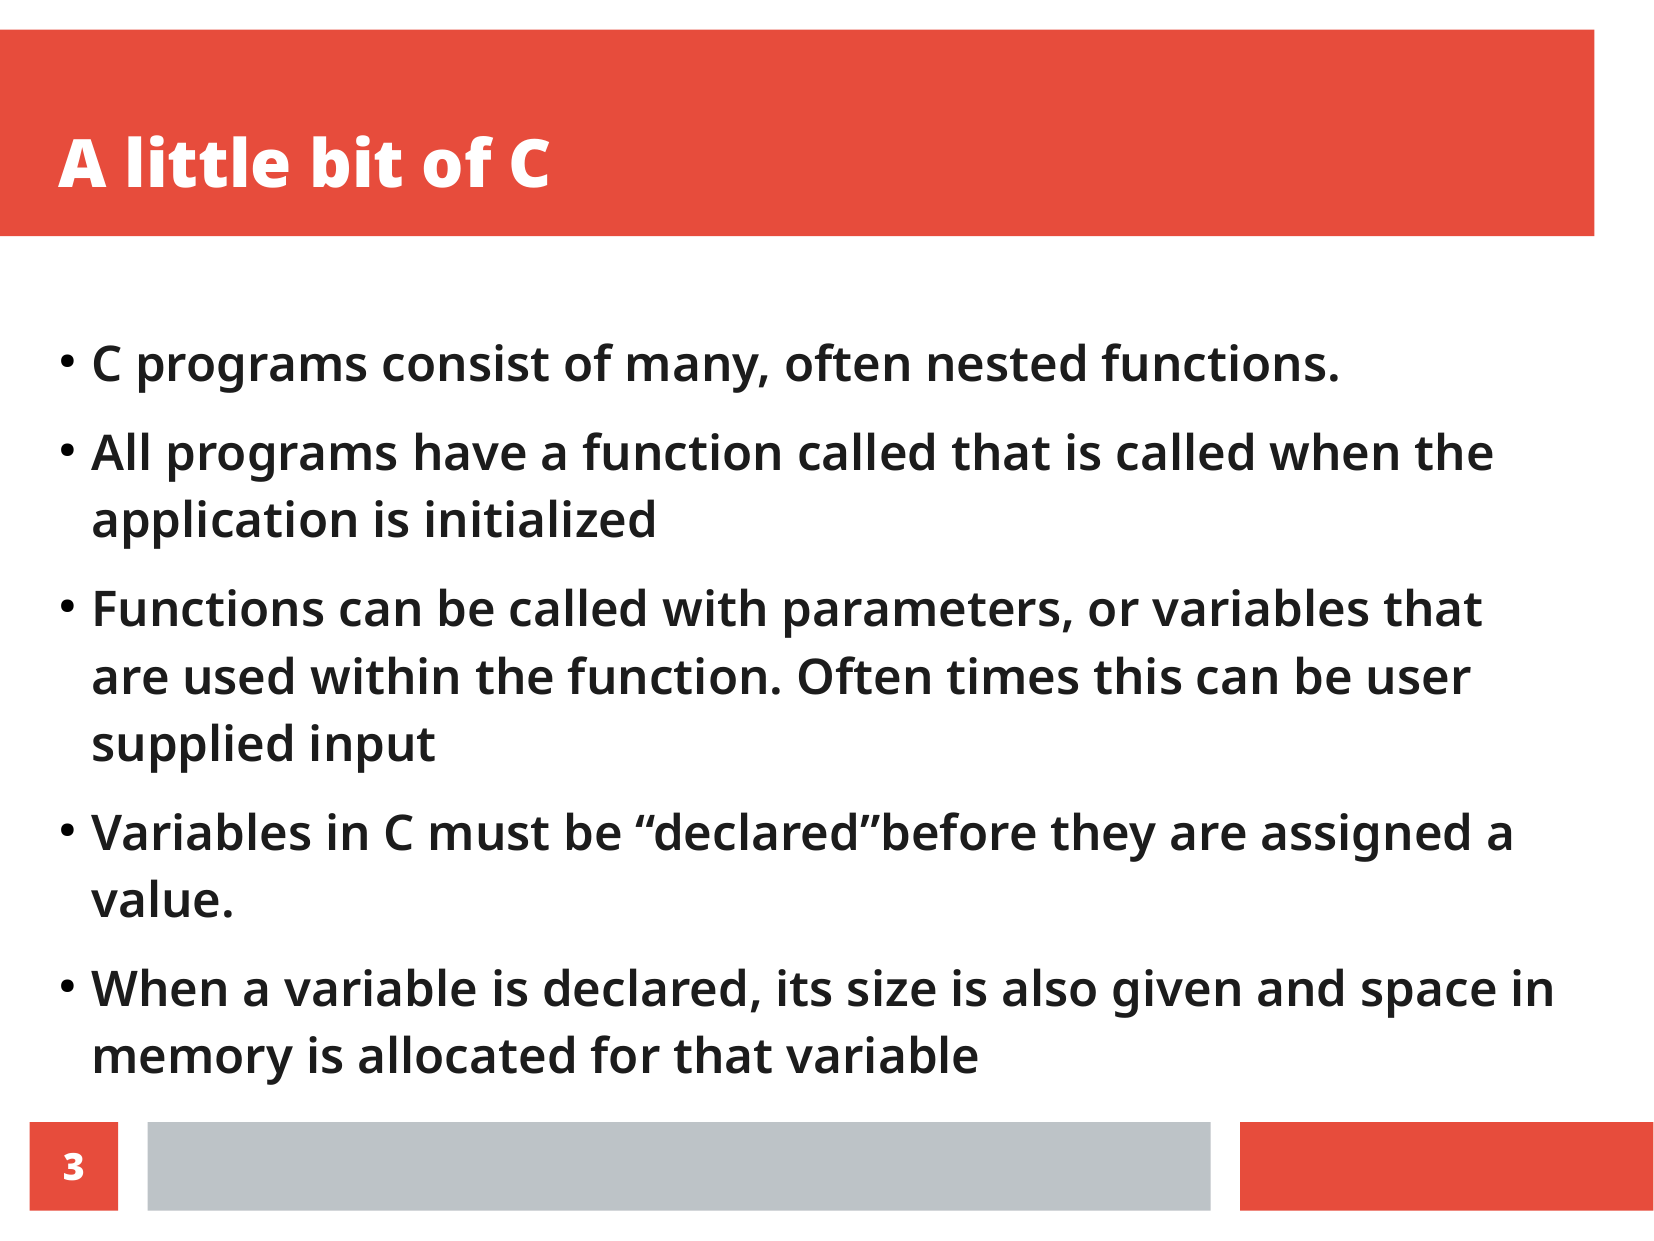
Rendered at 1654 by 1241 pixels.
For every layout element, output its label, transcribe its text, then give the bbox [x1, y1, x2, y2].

list C programs consist of many, often nested functions. All programs have a function called that is called when the application is initialized Functions can be called with parameters, or variables that are used within the function. Often times this can be user supplied input Variables in C must be “declared”before they are assigned a value. When a variable is declared, its size is also given and space in memory is allocated for that variable [59, 324, 1565, 1093]
title A little bit of C [59, 59, 1595, 207]
